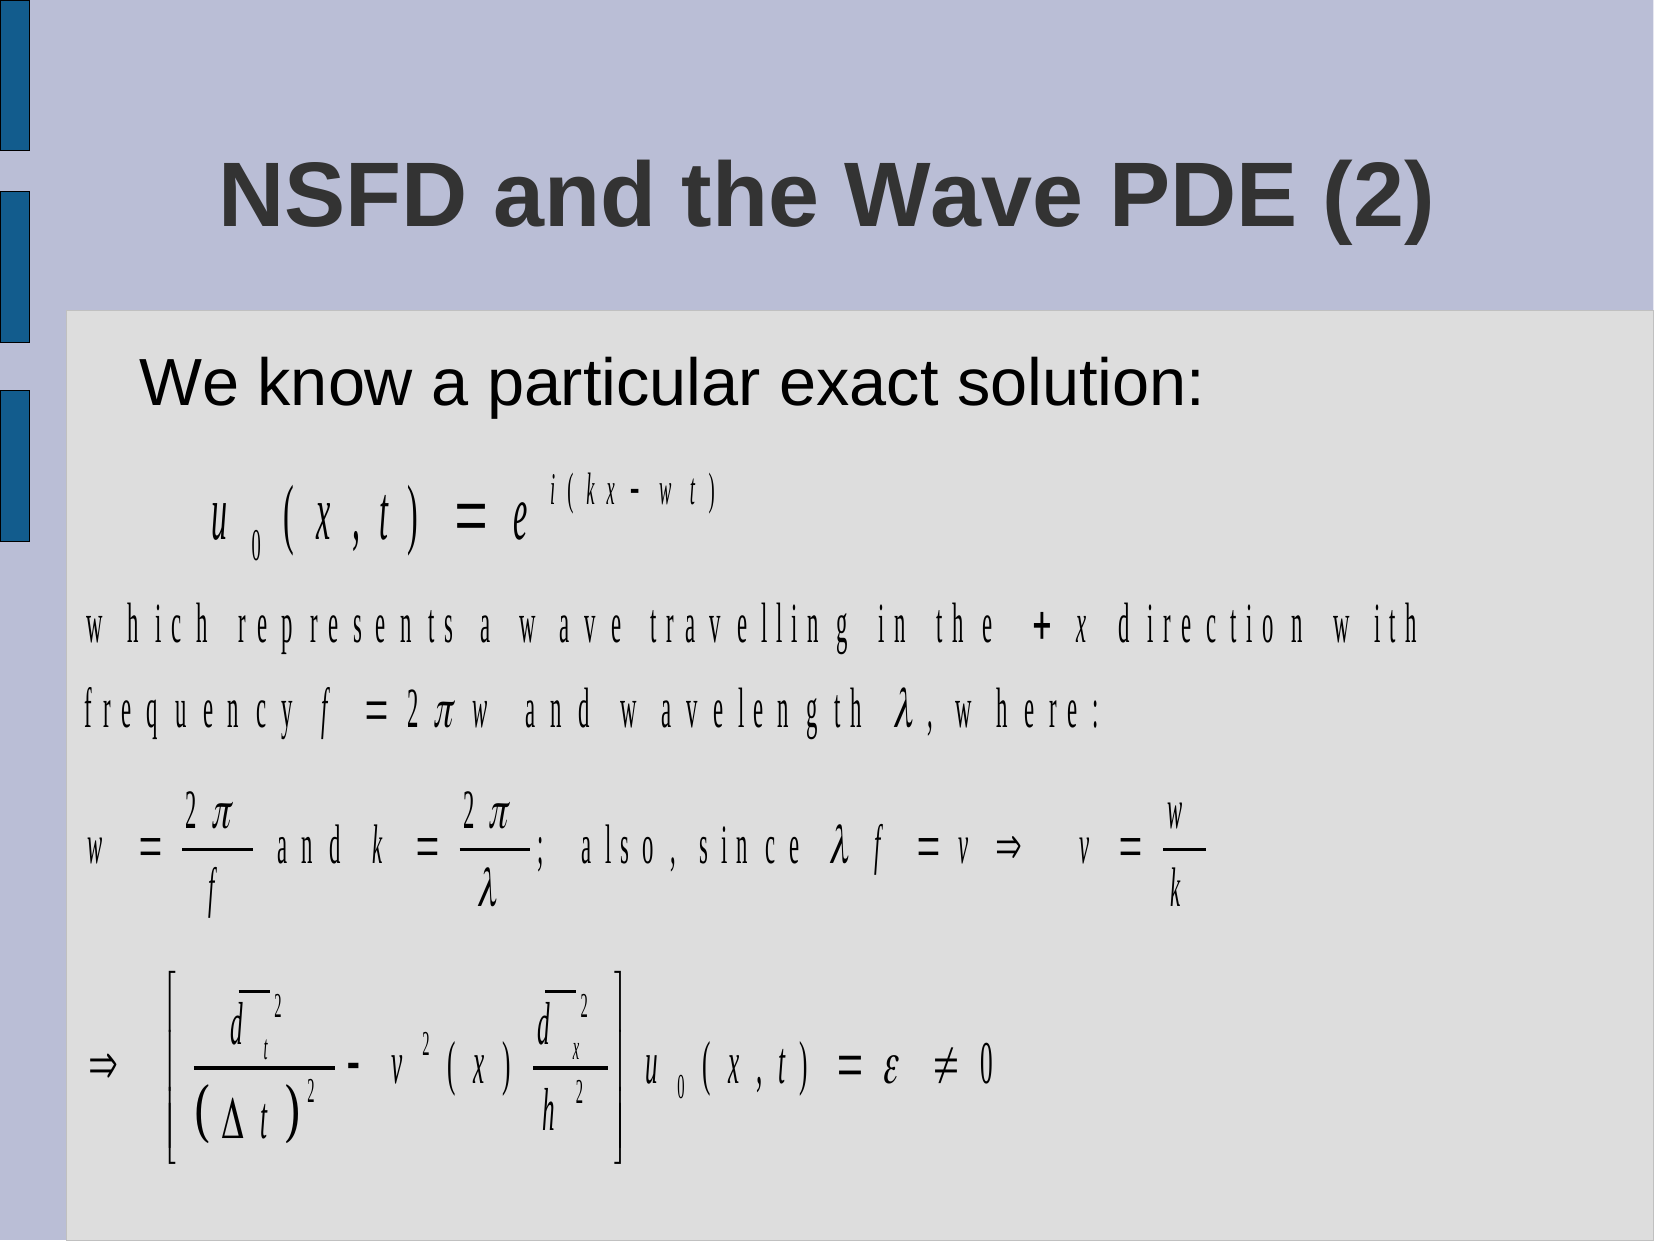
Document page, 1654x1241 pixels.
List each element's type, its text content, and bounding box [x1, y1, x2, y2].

picture [77, 590, 1459, 752]
picture [80, 961, 1024, 1174]
picture [78, 775, 1216, 928]
list We know a particular exact solution: [121, 344, 1534, 1127]
picture [201, 454, 742, 579]
title NSFD and the Wave PDE (2) [121, 91, 1534, 299]
